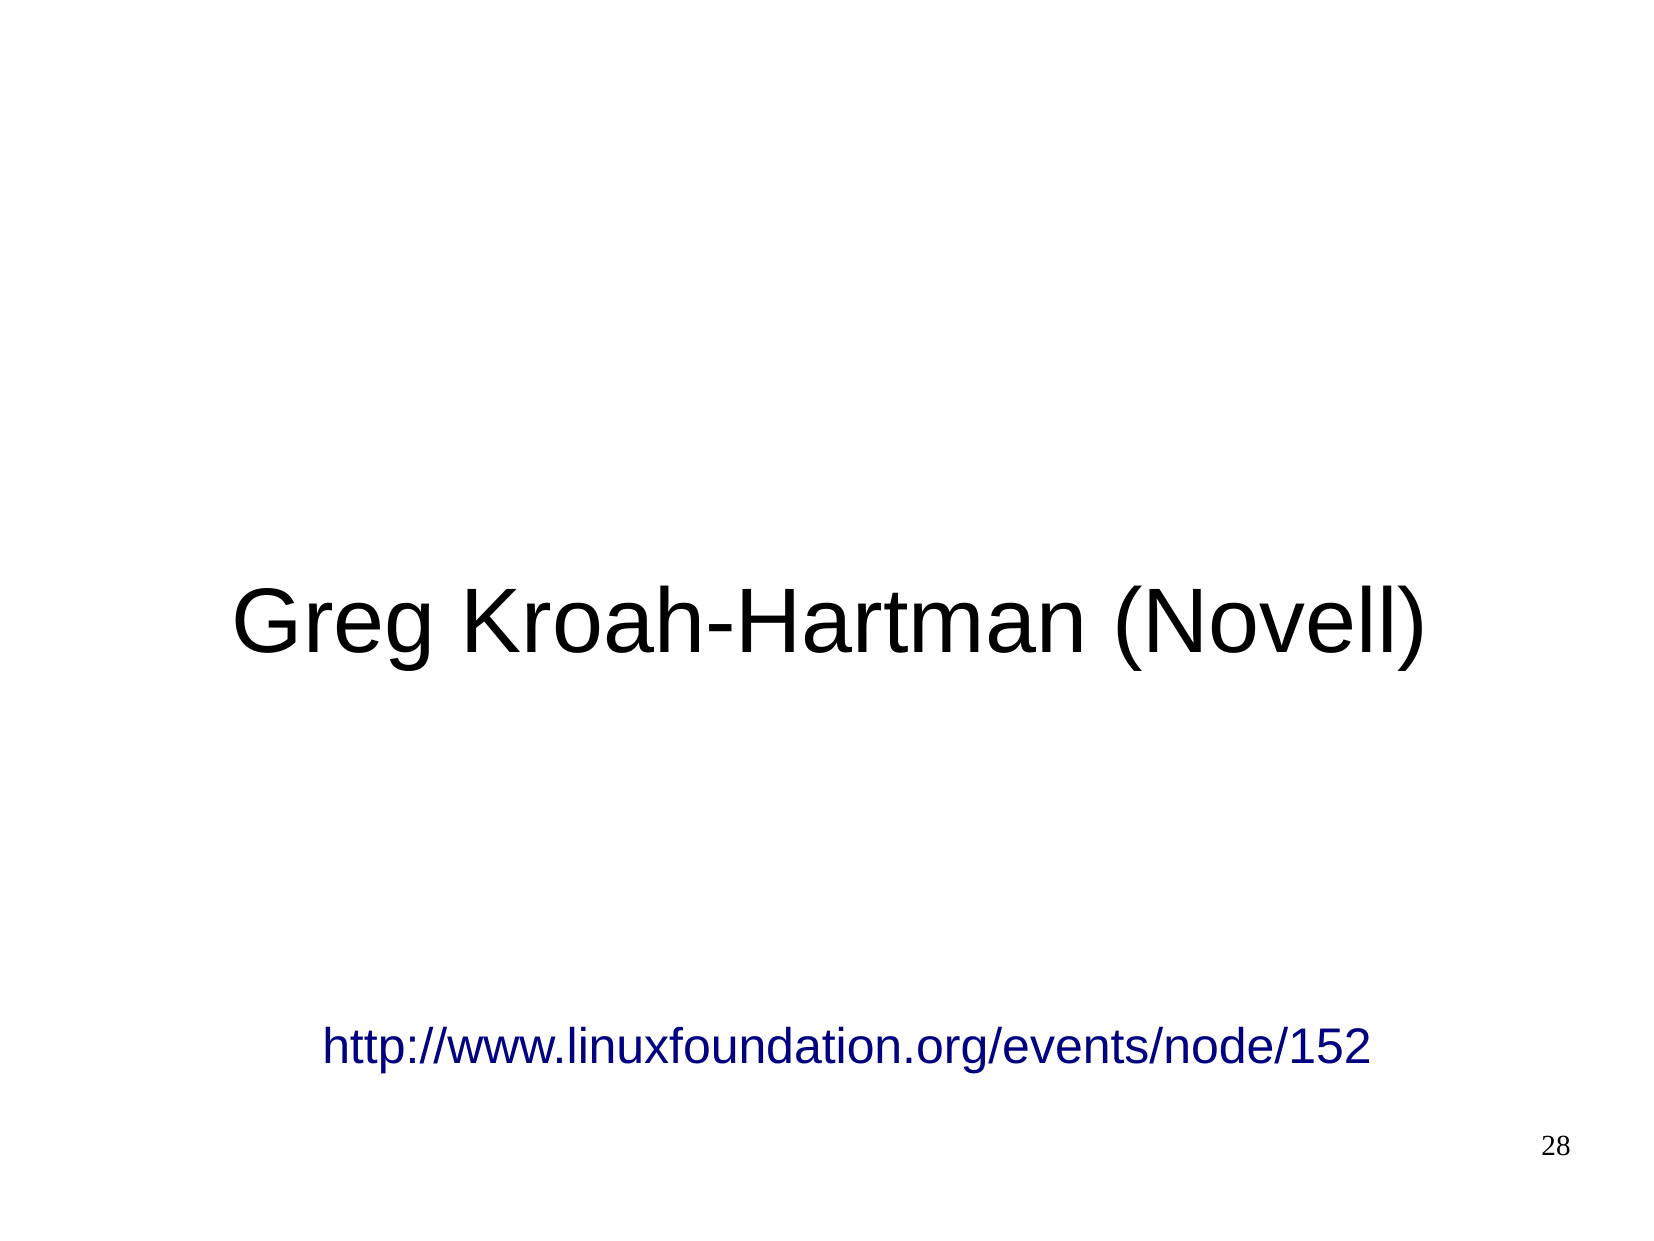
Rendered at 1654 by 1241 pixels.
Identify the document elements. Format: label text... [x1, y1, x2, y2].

text_box http://www.linuxfoundation.org/events/node/152 [78, 1011, 1617, 1082]
title Greg Kroah-Hartman (Novell) [86, 525, 1576, 718]
